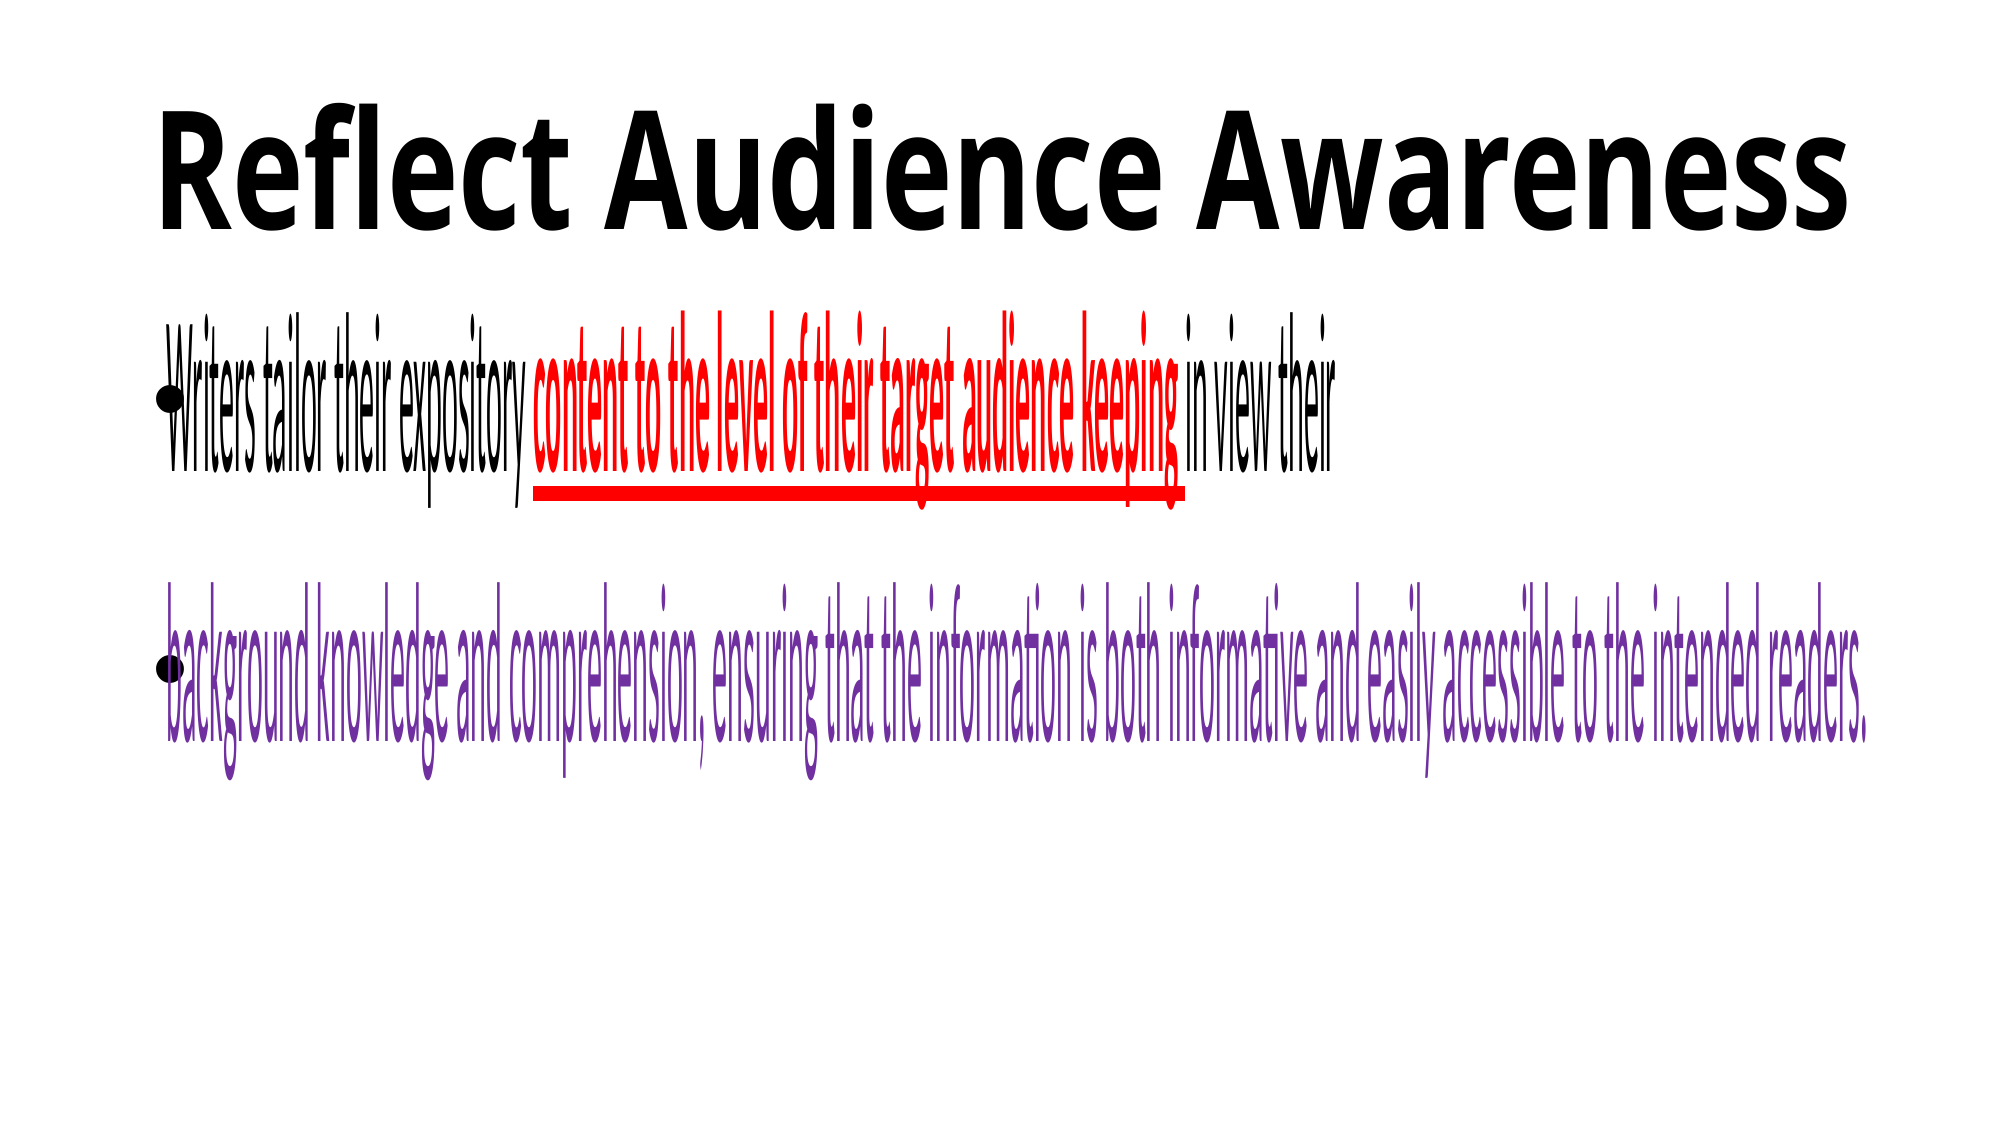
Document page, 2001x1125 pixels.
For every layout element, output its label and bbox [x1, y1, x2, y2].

text_box [52, 34, 1991, 1125]
